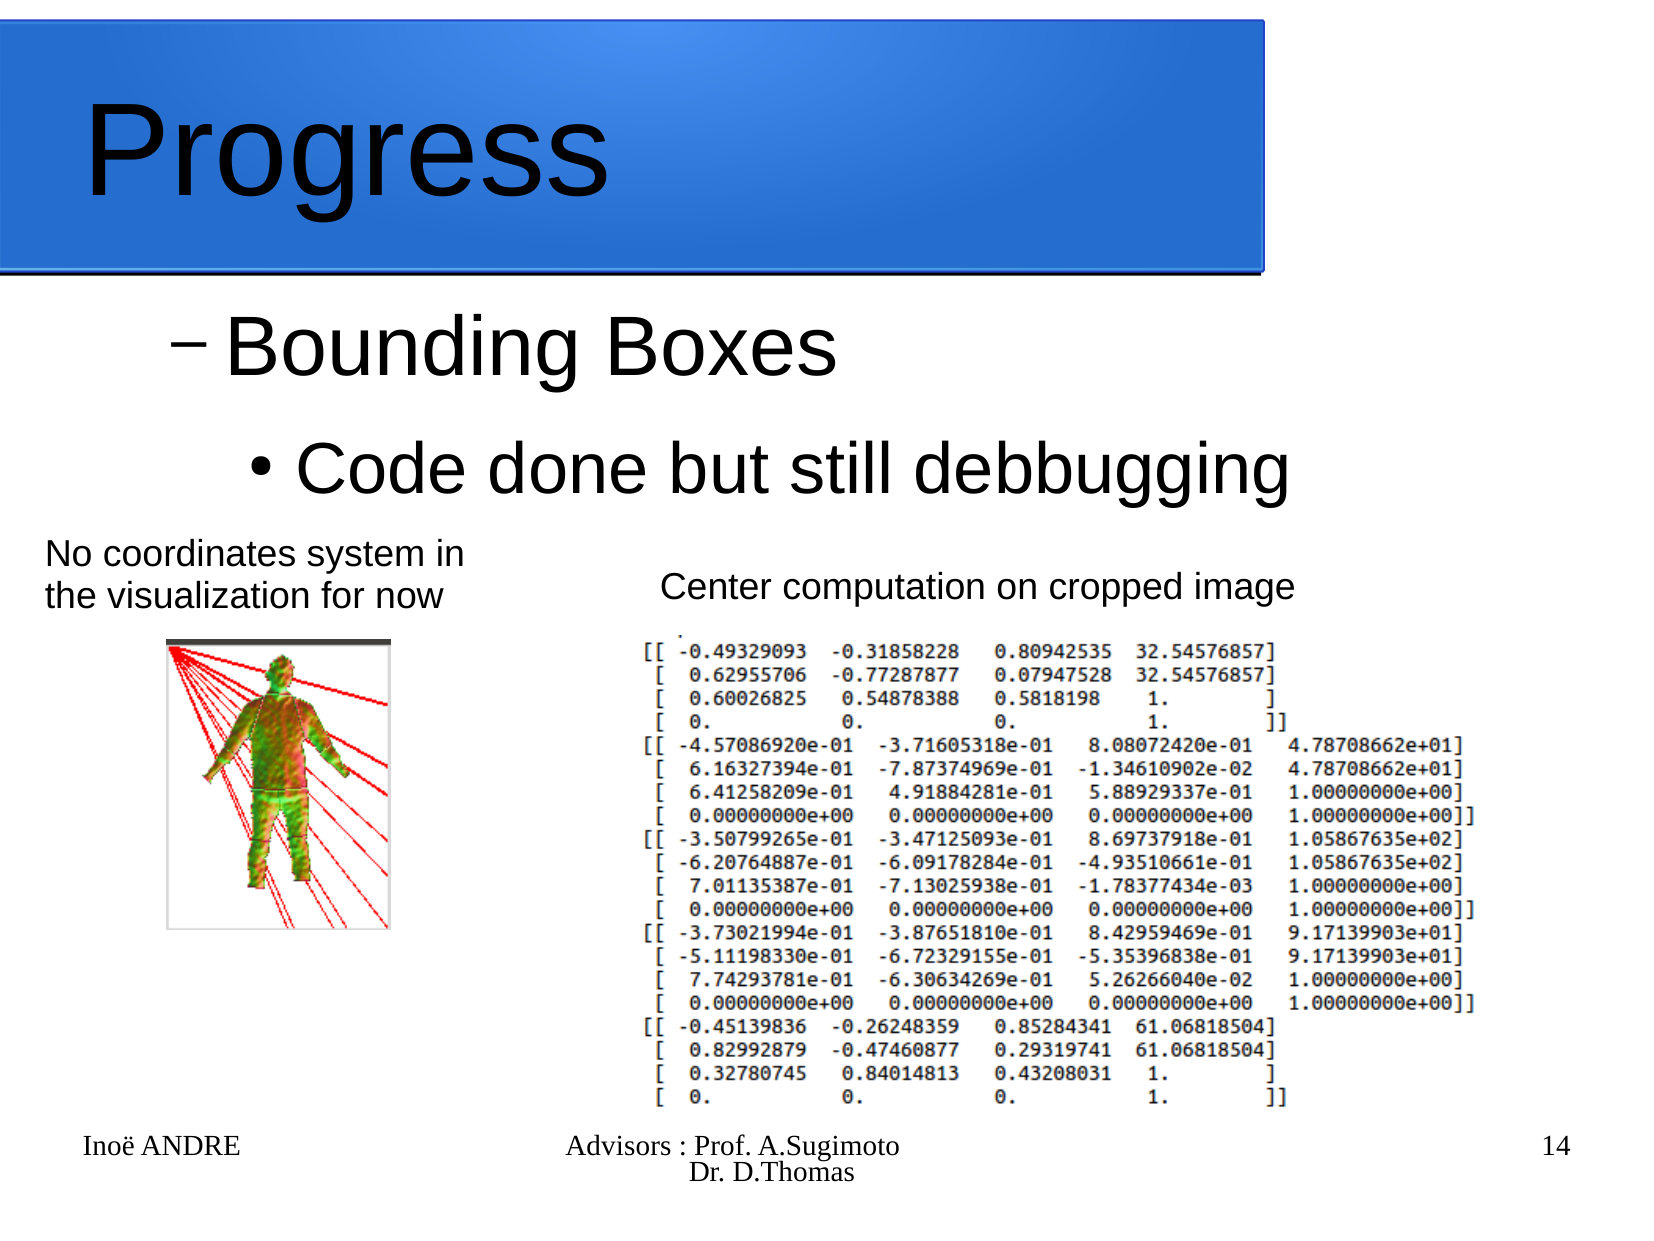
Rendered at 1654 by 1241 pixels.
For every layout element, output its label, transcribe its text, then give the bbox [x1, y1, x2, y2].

text_box Center computation on cropped image [645, 558, 1556, 616]
picture [166, 676, 391, 931]
list Bounding Boxes Code done but still debbugging [82, 299, 1571, 1019]
picture [641, 635, 1516, 1111]
title Progress [82, 47, 1235, 252]
text_box No coordinates system in the visualization for now [30, 525, 541, 676]
